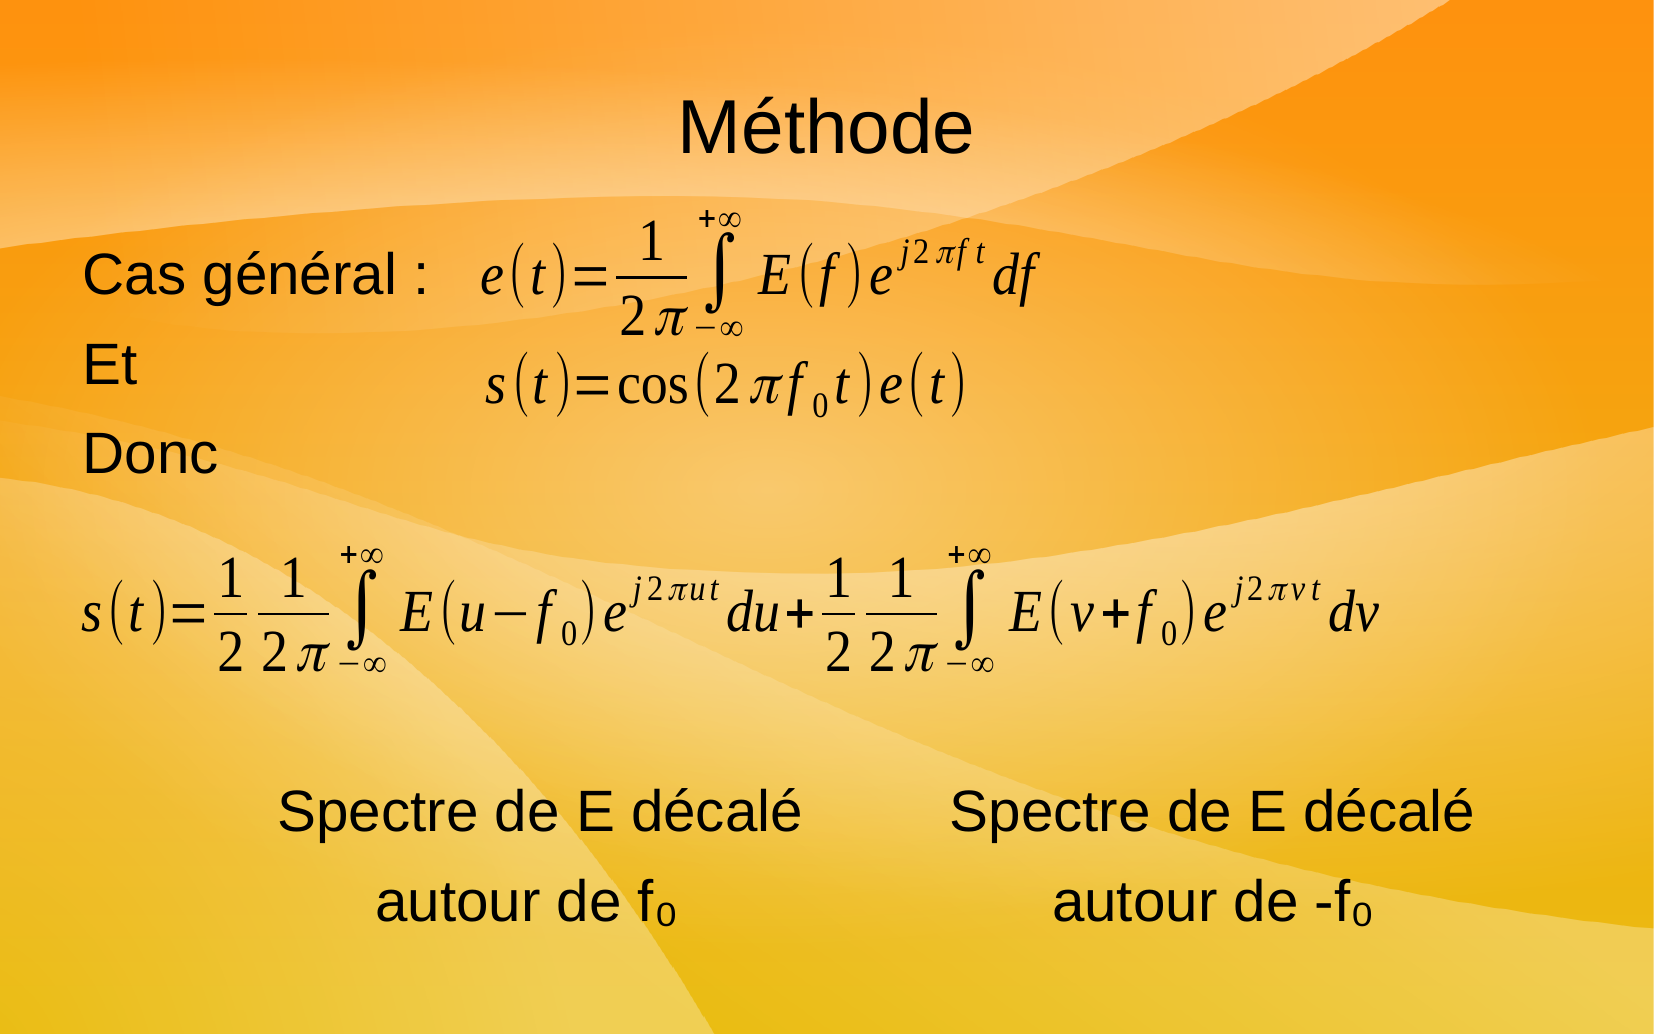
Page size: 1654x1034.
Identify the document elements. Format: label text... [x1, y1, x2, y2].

chart [73, 543, 1389, 685]
chart [472, 206, 1051, 425]
picture [0, 0, 1654, 1034]
title Méthode [82, 41, 1571, 214]
list Cas général : Et Donc Spectre de E décalé Spectre de E décalé autour de f₀ autour de -f₀ [82, 241, 1571, 934]
